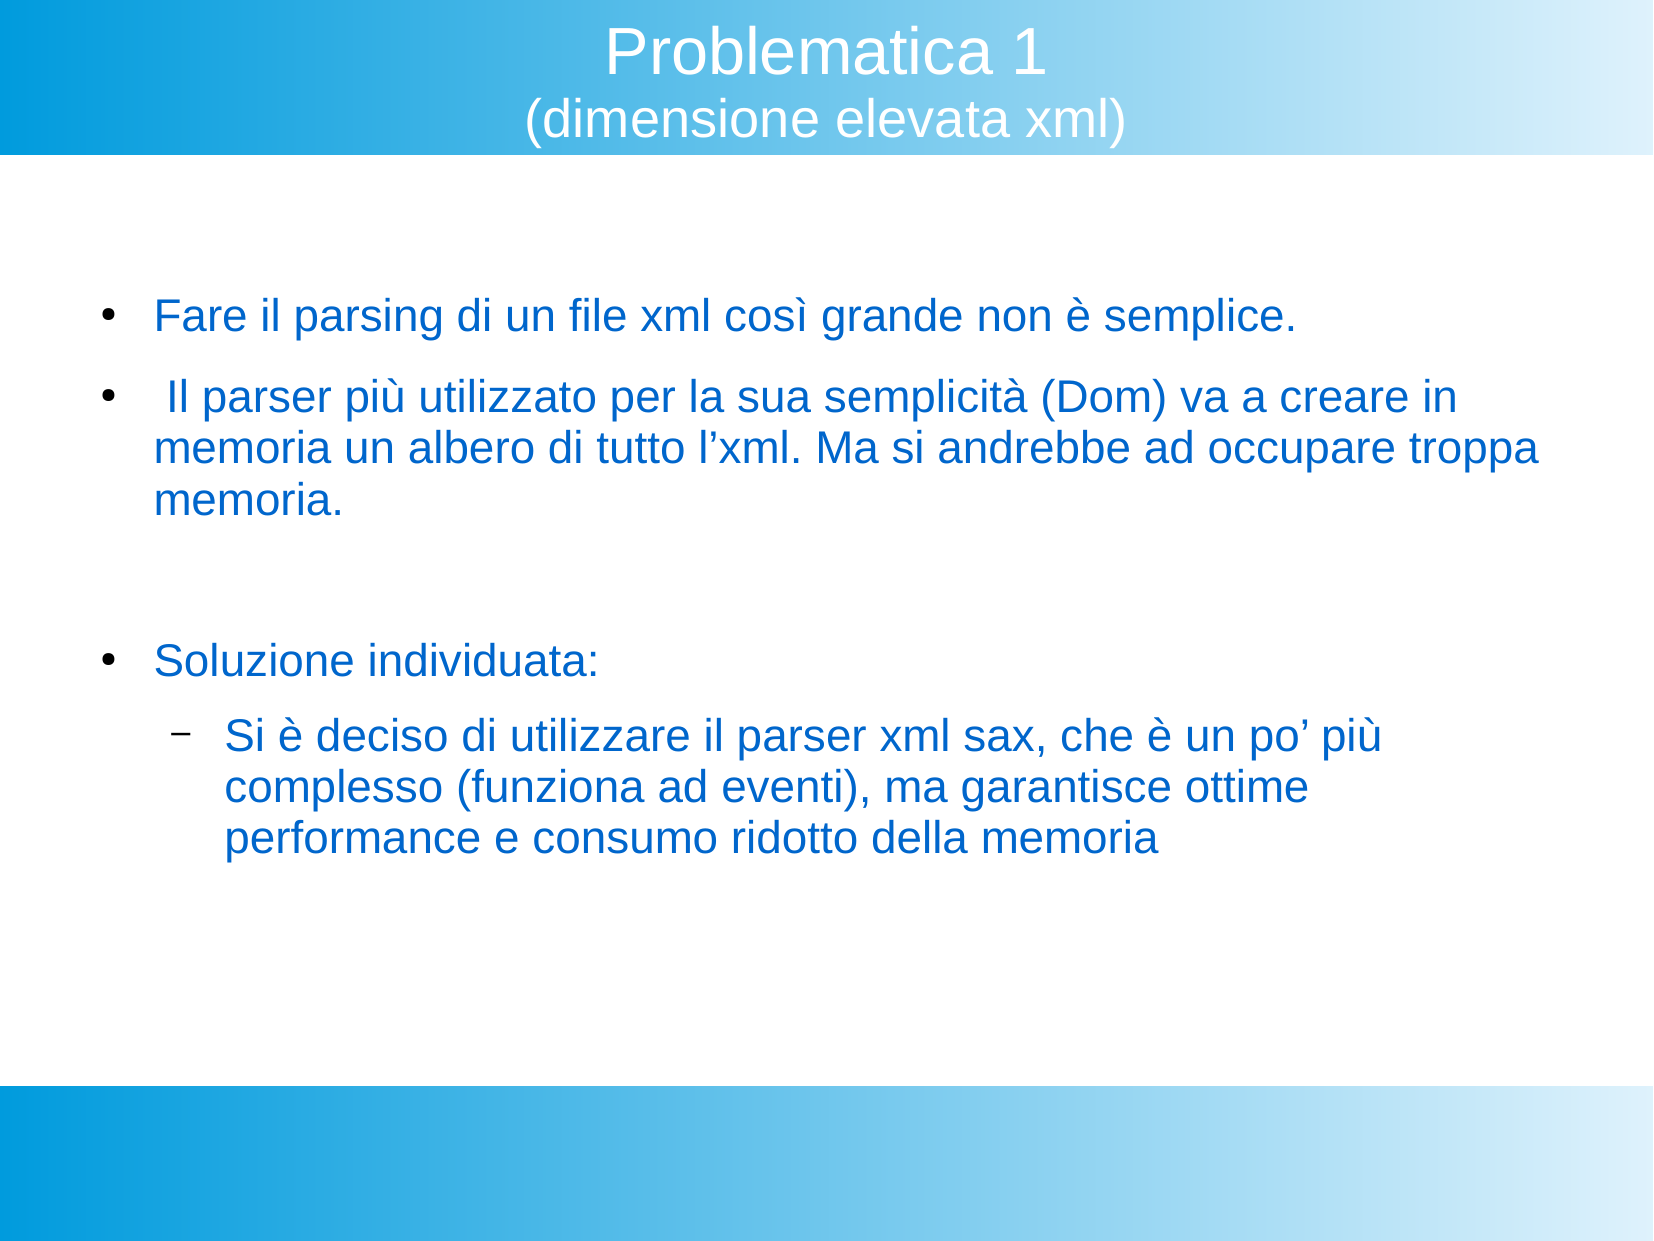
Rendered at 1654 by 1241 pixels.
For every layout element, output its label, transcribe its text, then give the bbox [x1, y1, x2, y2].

title Problematica 1 (dimensione elevata xml) [82, 13, 1571, 149]
list Fare il parsing di un file xml così grande non è semplice. Il parser più utilizzato per la sua semplicità (Dom) va a creare in memoria un albero di tutto l’xml. Ma si andrebbe ad occupare troppa memoria. Soluzione individuata: Si è deciso di utilizzare il parser xml sax, che è un po’ più complesso (funziona ad eventi), ma garantisce ottime performance e consumo ridotto della memoria [82, 290, 1571, 1010]
